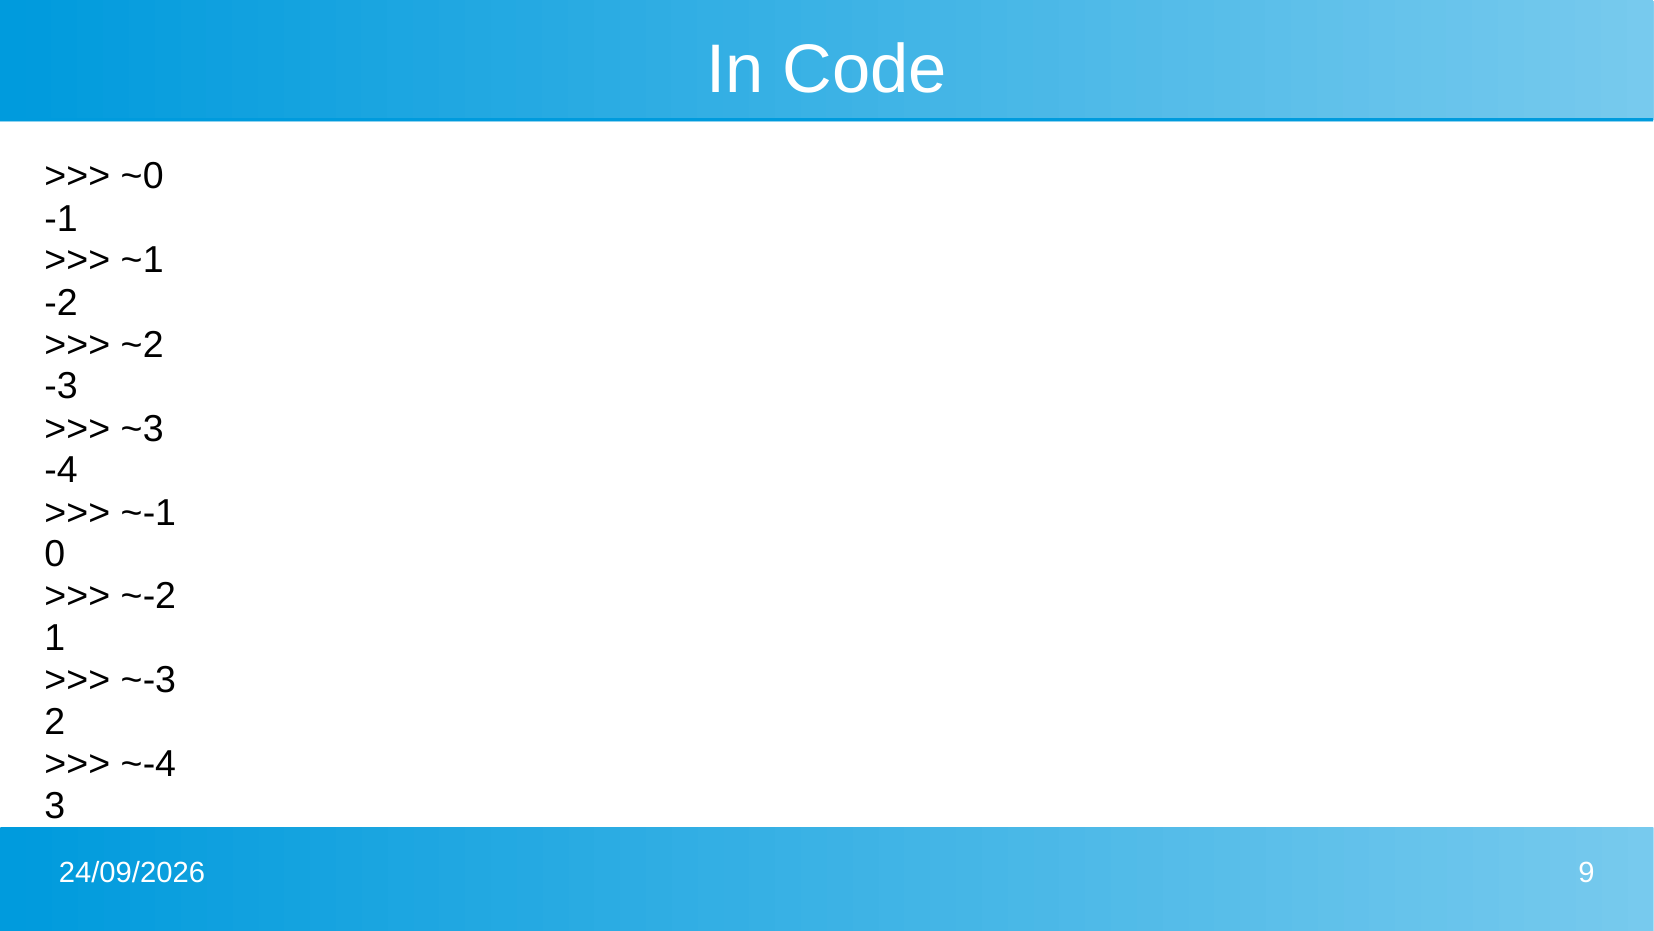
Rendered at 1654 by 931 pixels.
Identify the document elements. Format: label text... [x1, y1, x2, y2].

title In Code [59, 29, 1595, 108]
text_box >>> ~0 -1 >>> ~1 -2 >>> ~2 -3 >>> ~3 -4 >>> ~-1 0 >>> ~-2 1 >>> ~-3 2 >>> ~-4 3 [29, 147, 562, 877]
